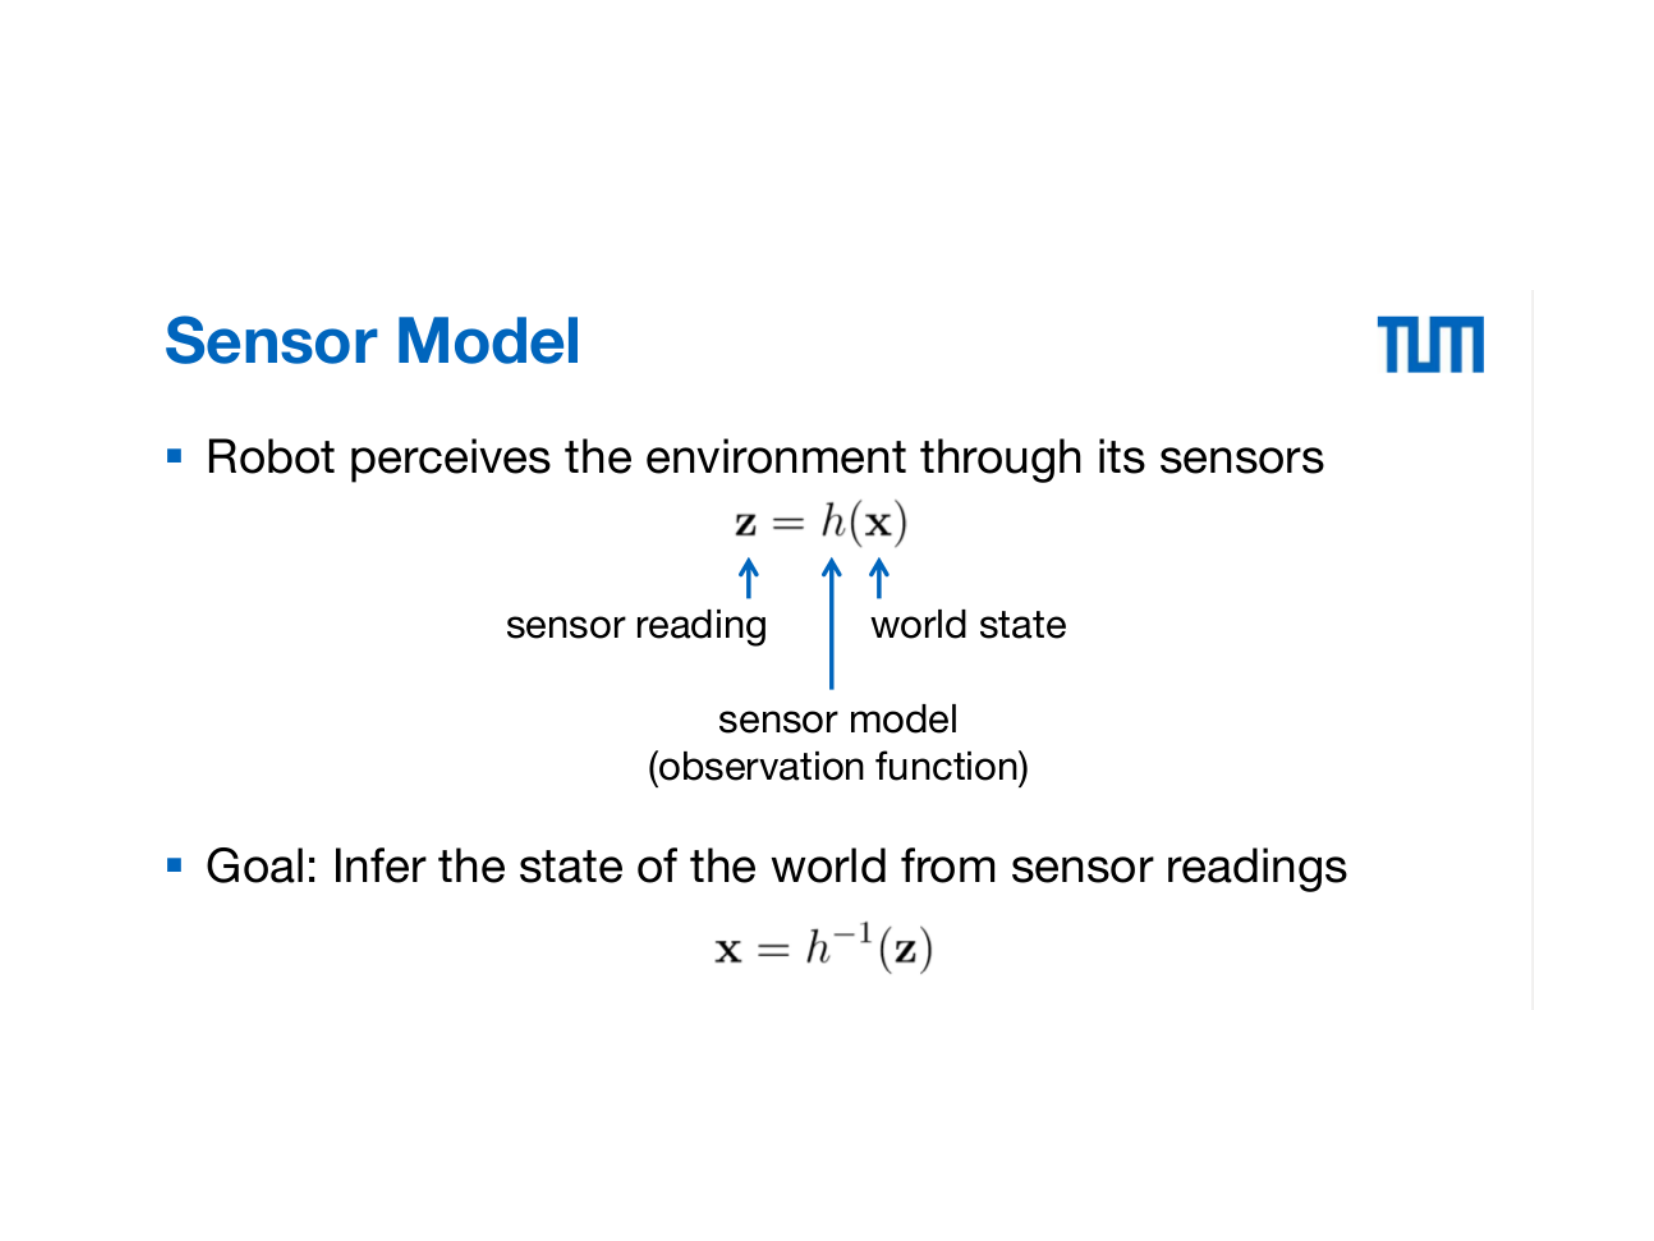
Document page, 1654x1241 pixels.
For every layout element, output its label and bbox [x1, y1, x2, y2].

picture [120, 290, 1534, 1010]
